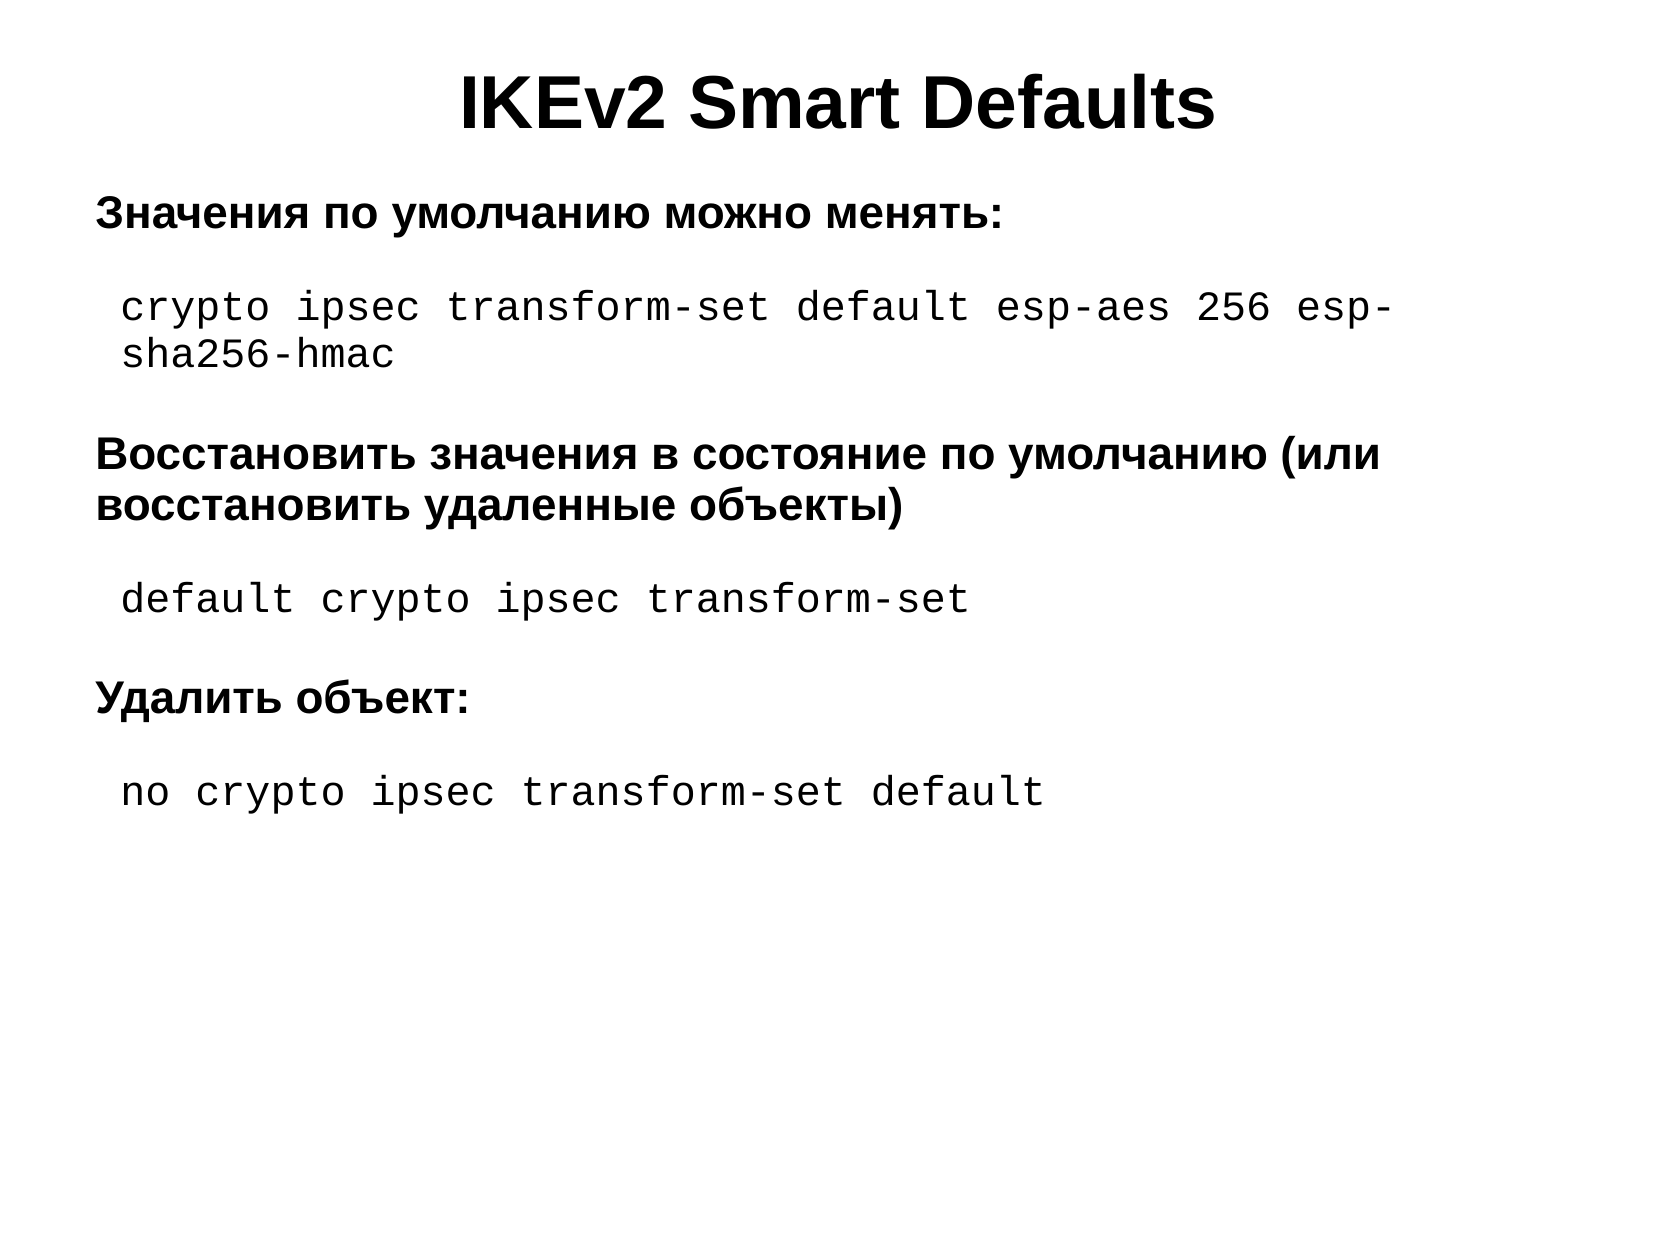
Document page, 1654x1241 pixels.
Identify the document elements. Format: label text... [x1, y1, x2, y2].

text_box IKEv2 Smart Defaults [64, 37, 1613, 151]
list Значения по умолчанию можно менять: crypto ipsec transform-set default esp-aes 256 esp- sha256-hmac Восстановить значения в состояние по умолчанию (или восстановить удаленные объекты) default crypto ipsec transform-set Удалить объект: no crypto ipsec transform-set default [95, 187, 1538, 1208]
